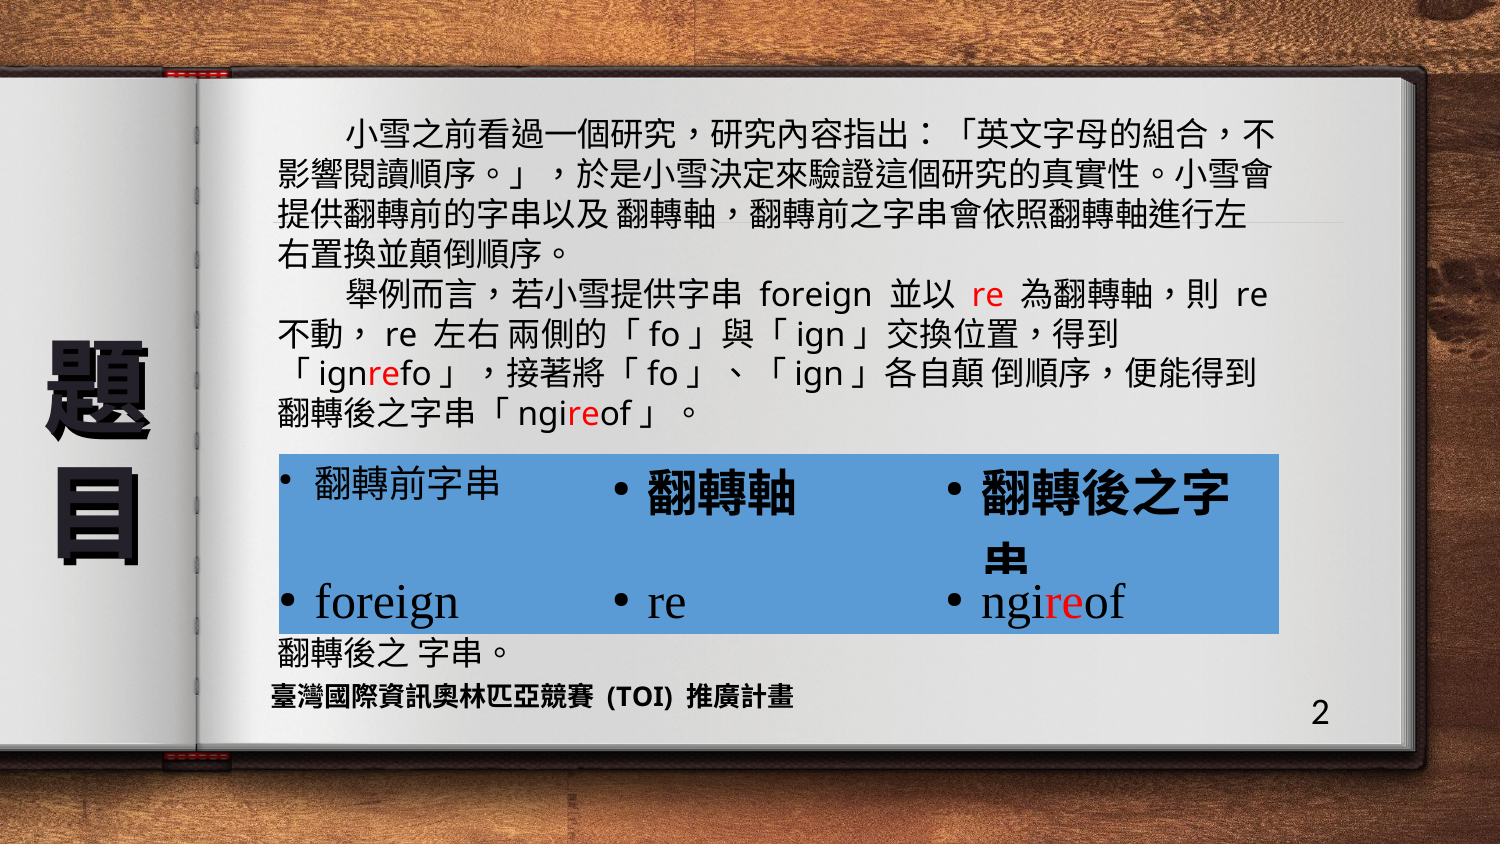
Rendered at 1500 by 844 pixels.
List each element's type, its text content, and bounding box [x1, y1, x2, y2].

table_cell re [612, 574, 946, 634]
table_header 翻轉軸 [612, 454, 946, 574]
text_box [1295, 672, 1386, 737]
table_cell foreign [279, 574, 612, 634]
table_header 翻轉後之字串 [946, 454, 1279, 574]
table_cell ngireof [946, 574, 1279, 634]
text_box 小雪之前看過一個研究，研究內容指出：「英文字母的組合，不影響閱讀順序。」，於是小雪決定來驗證這個研究的真實性。小雪會提供翻轉前的字串以及 翻轉軸，翻轉前之字串會依照翻轉軸進行左右置換並顛倒順序。 舉例而言，若小雪提供字串 foreign 並以 re 為翻轉軸，則 re 不動，re 左右 兩側的「fo」與「ign」交換位置，得到「ignrefo」，接著將「fo」、「ign」各自顛 倒順序，便能得到翻轉後之字串「ngireof」。 請你撰寫一個程式，給定翻轉前字串以及翻轉軸，幫助小雪找出翻轉後之 字串。 [262, 106, 1296, 680]
table_header 翻轉前字串 [279, 454, 612, 574]
title 題 目 [28, 306, 210, 552]
